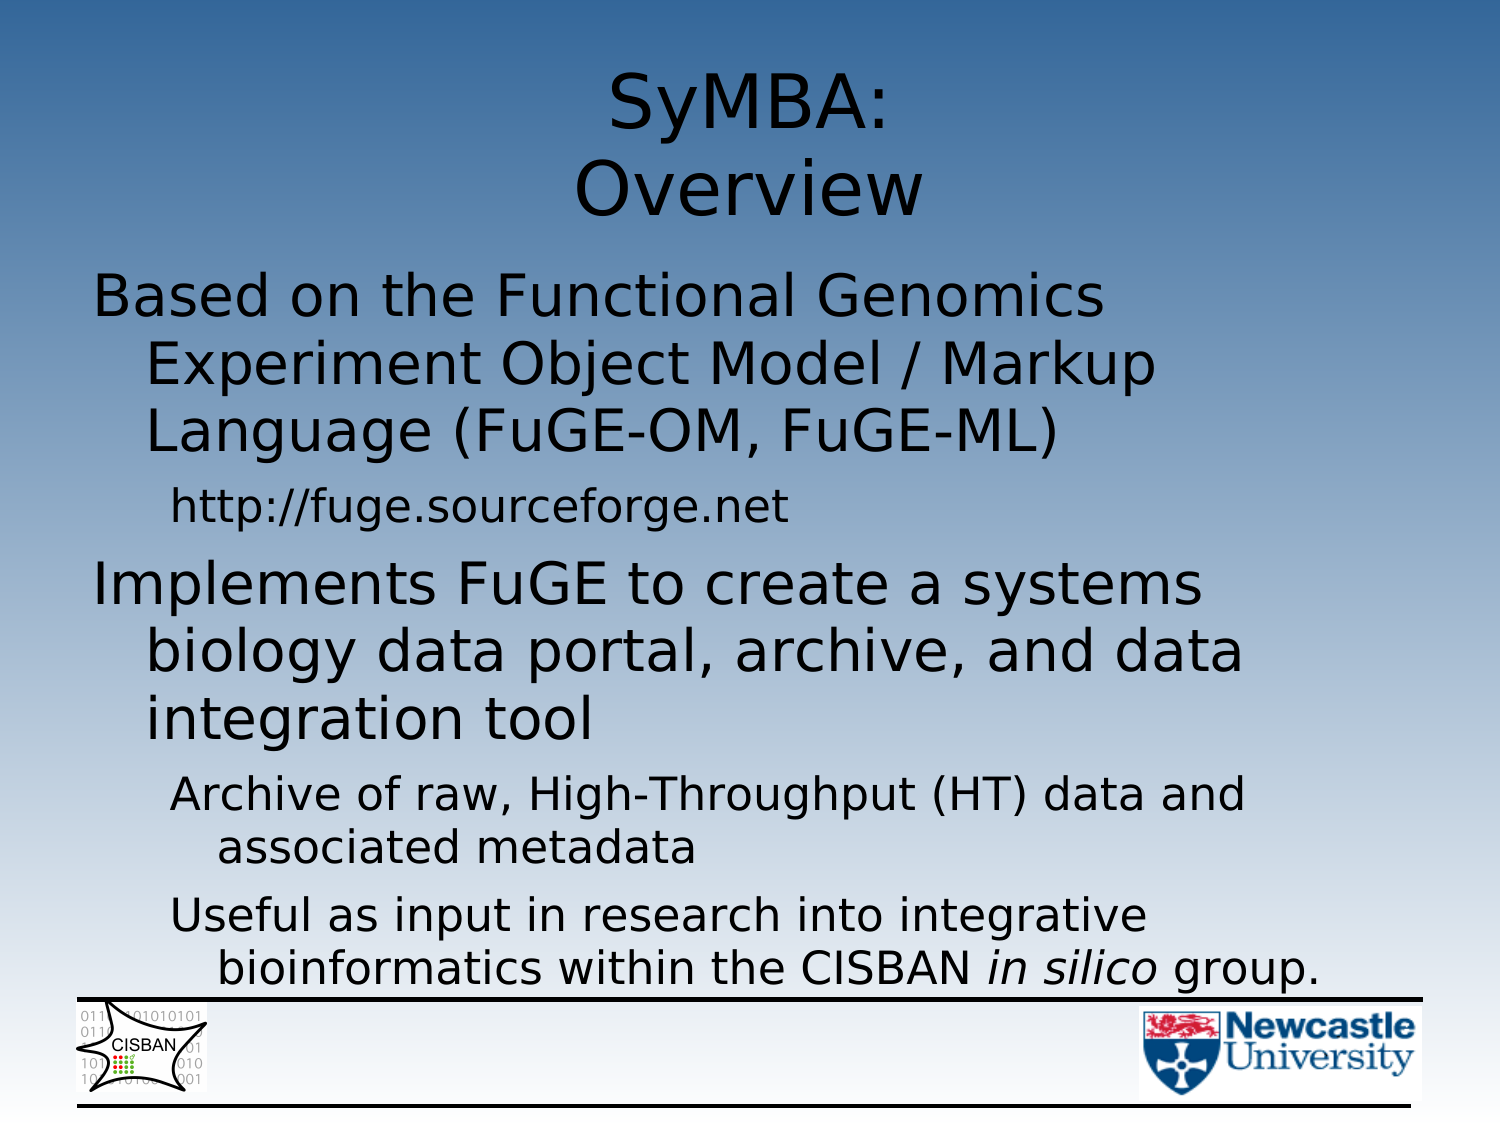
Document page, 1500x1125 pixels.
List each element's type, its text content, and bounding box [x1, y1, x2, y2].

title SyMBA: Overview [75, 52, 1426, 240]
picture [1139, 1006, 1422, 1101]
list Based on the Functional Genomics Experiment Object Model / Markup Language (FuGE-OM, FuGE-ML) http://fuge.sourceforge.net Implements FuGE to create a systems biology data portal, archive, and data integration tool Archive of raw, High-Throughput (HT) data and associated metadata Useful as input in research into integrative bioinformatics within the CISBAN in silico group. [75, 262, 1426, 1006]
picture [76, 1006, 207, 1092]
